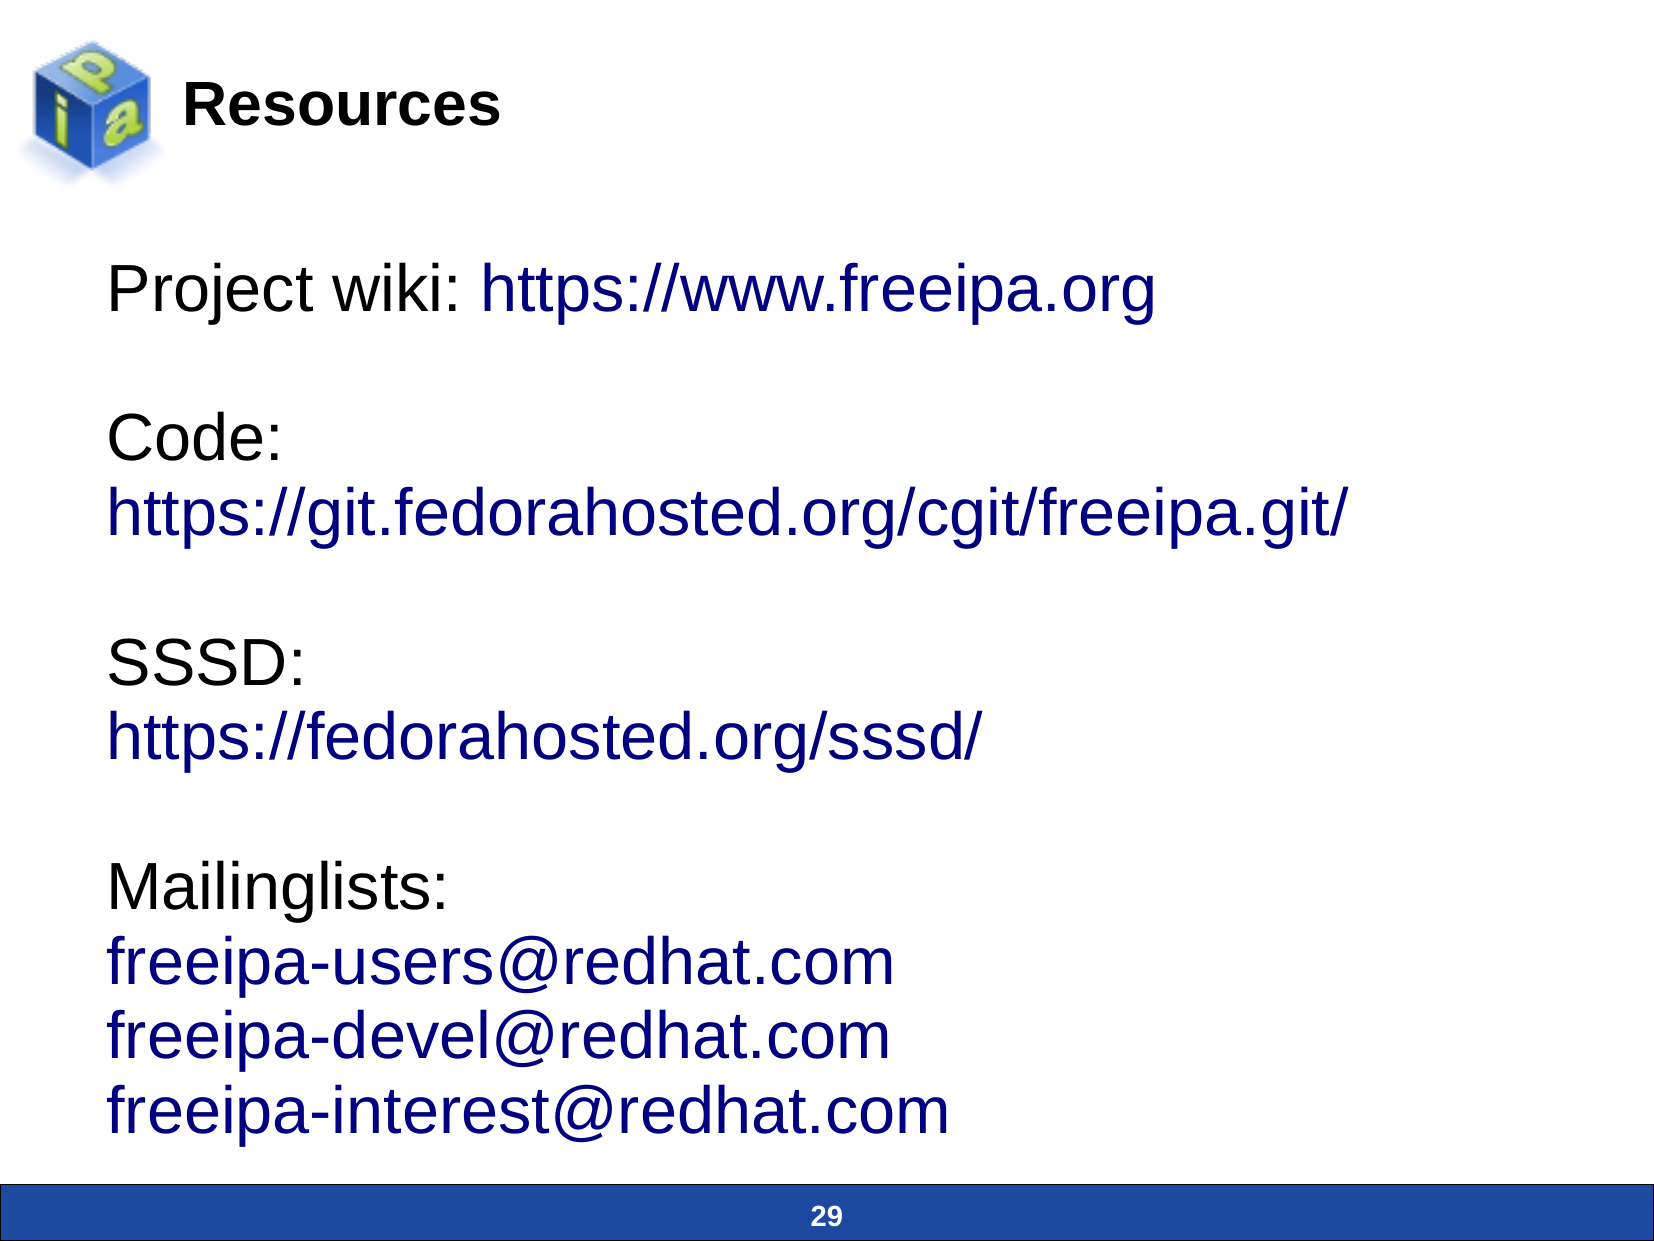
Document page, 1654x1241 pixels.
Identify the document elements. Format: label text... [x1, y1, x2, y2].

subtitle Project wiki: https://www.freeipa.org Code: https://git.fedorahosted.org/cgit/freeipa.git/ SSSD: https://fedorahosted.org/sssd/ Mailinglists: freeipa-users@redhat.com freeipa-devel@redhat.com freeipa-interest@redhat.com [82, 250, 1571, 1149]
picture [17, 34, 165, 193]
title Resources [182, 31, 1579, 177]
